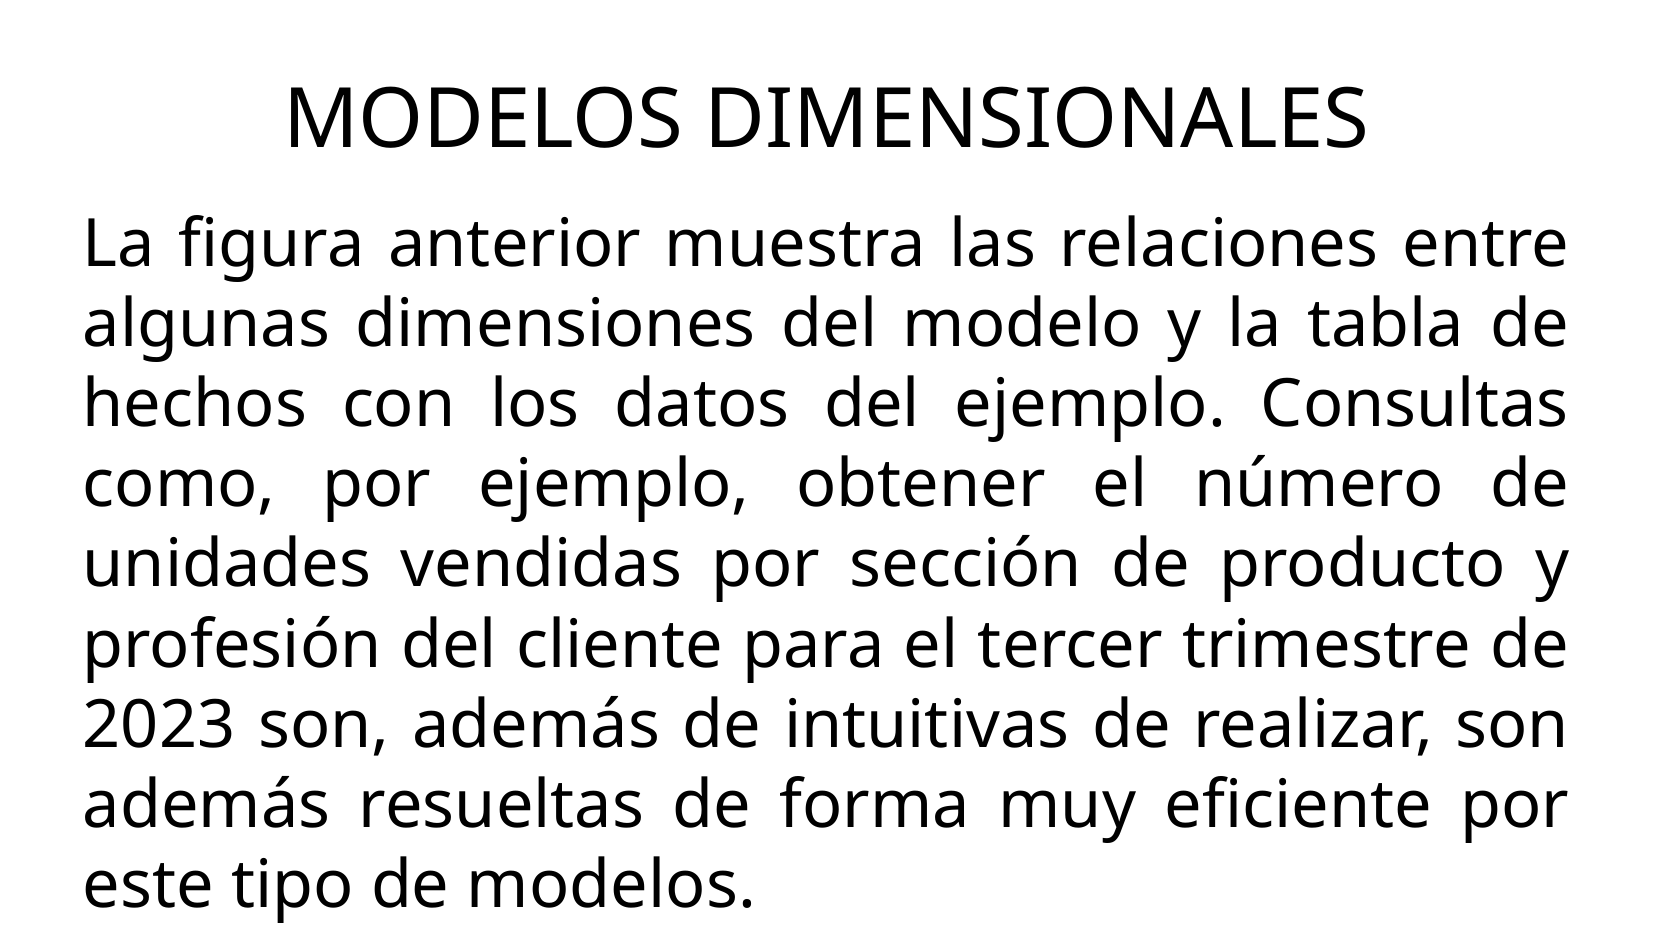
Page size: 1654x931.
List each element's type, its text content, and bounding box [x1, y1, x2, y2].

title MODELOS DIMENSIONALES [82, 37, 1571, 193]
list La figura anterior muestra las relaciones entre algunas dimensiones del modelo y la tabla de hechos con los datos del ejemplo. Consultas como, por ejemplo, obtener el número de unidades vendidas por sección de producto y profesión del cliente para el tercer trimestre de 2023 son, además de intuitivas de realizar, son además resueltas de forma muy eficiente por este tipo de modelos. [82, 199, 1571, 928]
